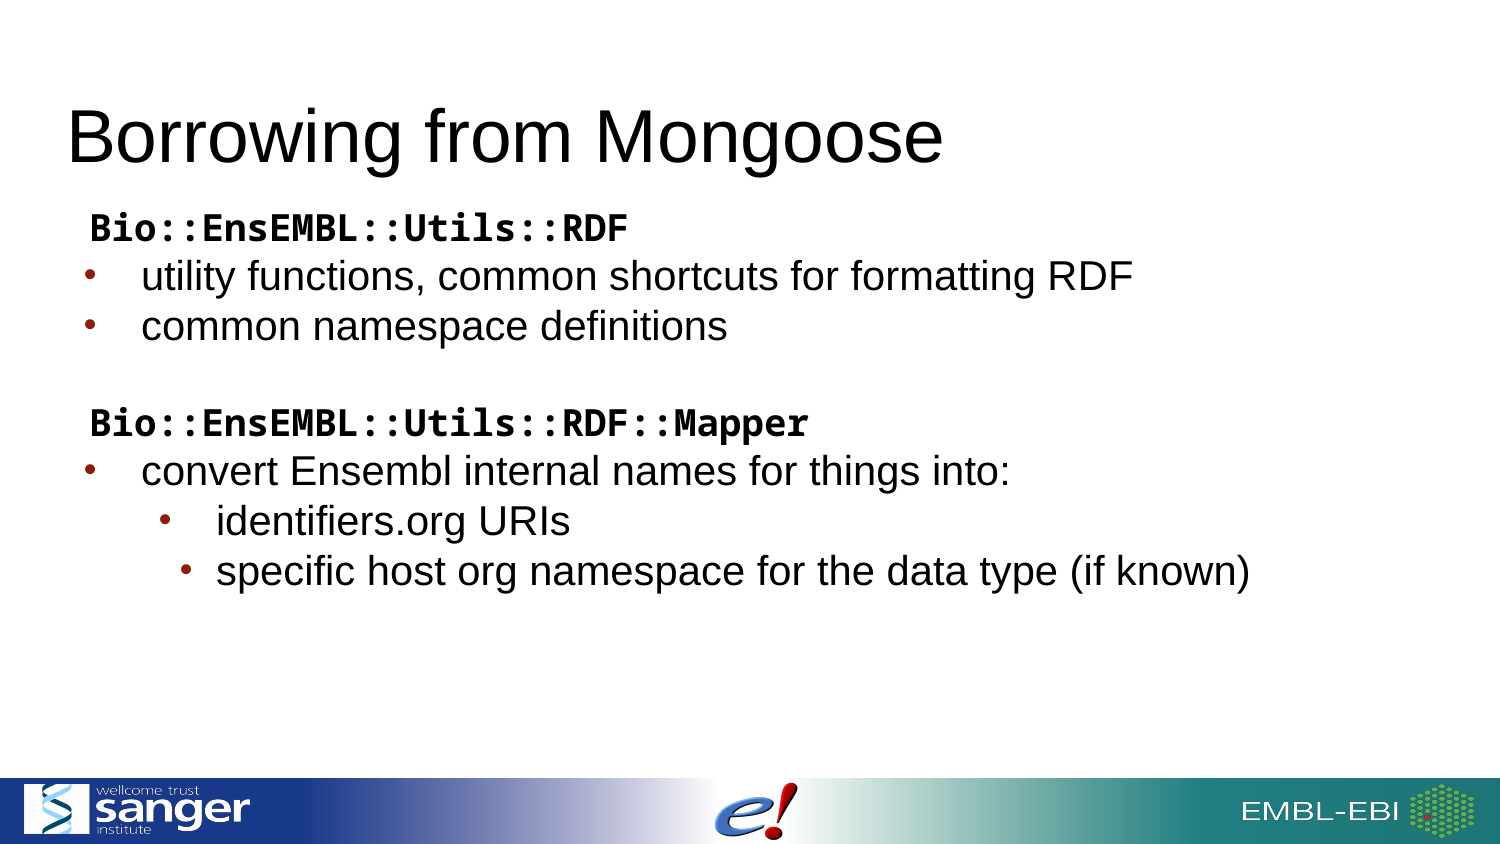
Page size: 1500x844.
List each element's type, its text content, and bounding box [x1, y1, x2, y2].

list Bio::EnsEMBL::Utils::RDF utility functions, common shortcuts for formatting RDF common namespace definitions Bio::EnsEMBL::Utils::RDF::Mapper convert Ensembl internal names for things into: identifiers.org URIs specific host org namespace for the data type (if known) [51, 189, 1449, 750]
picture [0, 778, 1500, 844]
title Borrowing from Mongoose [51, 72, 1449, 167]
